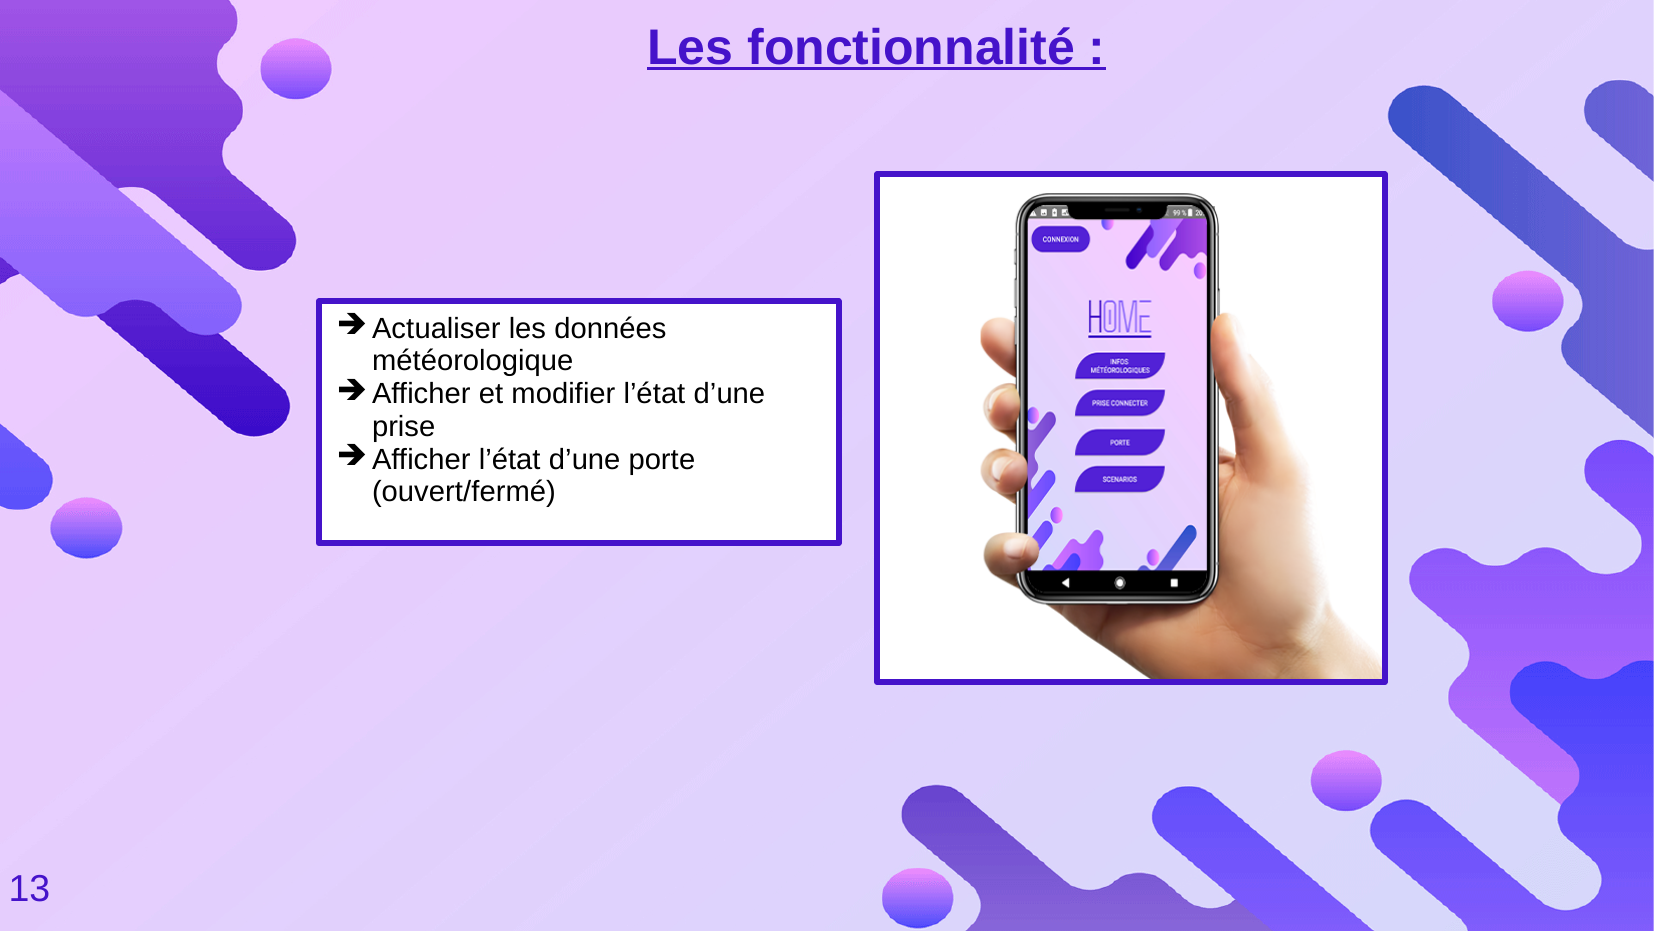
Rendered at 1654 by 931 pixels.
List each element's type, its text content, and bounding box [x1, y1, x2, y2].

text_box Actualiser les données météorologique Afficher et modifier l’état d’une prise Afficher l’état d’une porte (ouvert/fermé) [318, 301, 839, 544]
picture [0, 0, 1654, 931]
text_box Les fonctionnalité : [360, 11, 1394, 83]
text_box 13 [0, 860, 66, 931]
